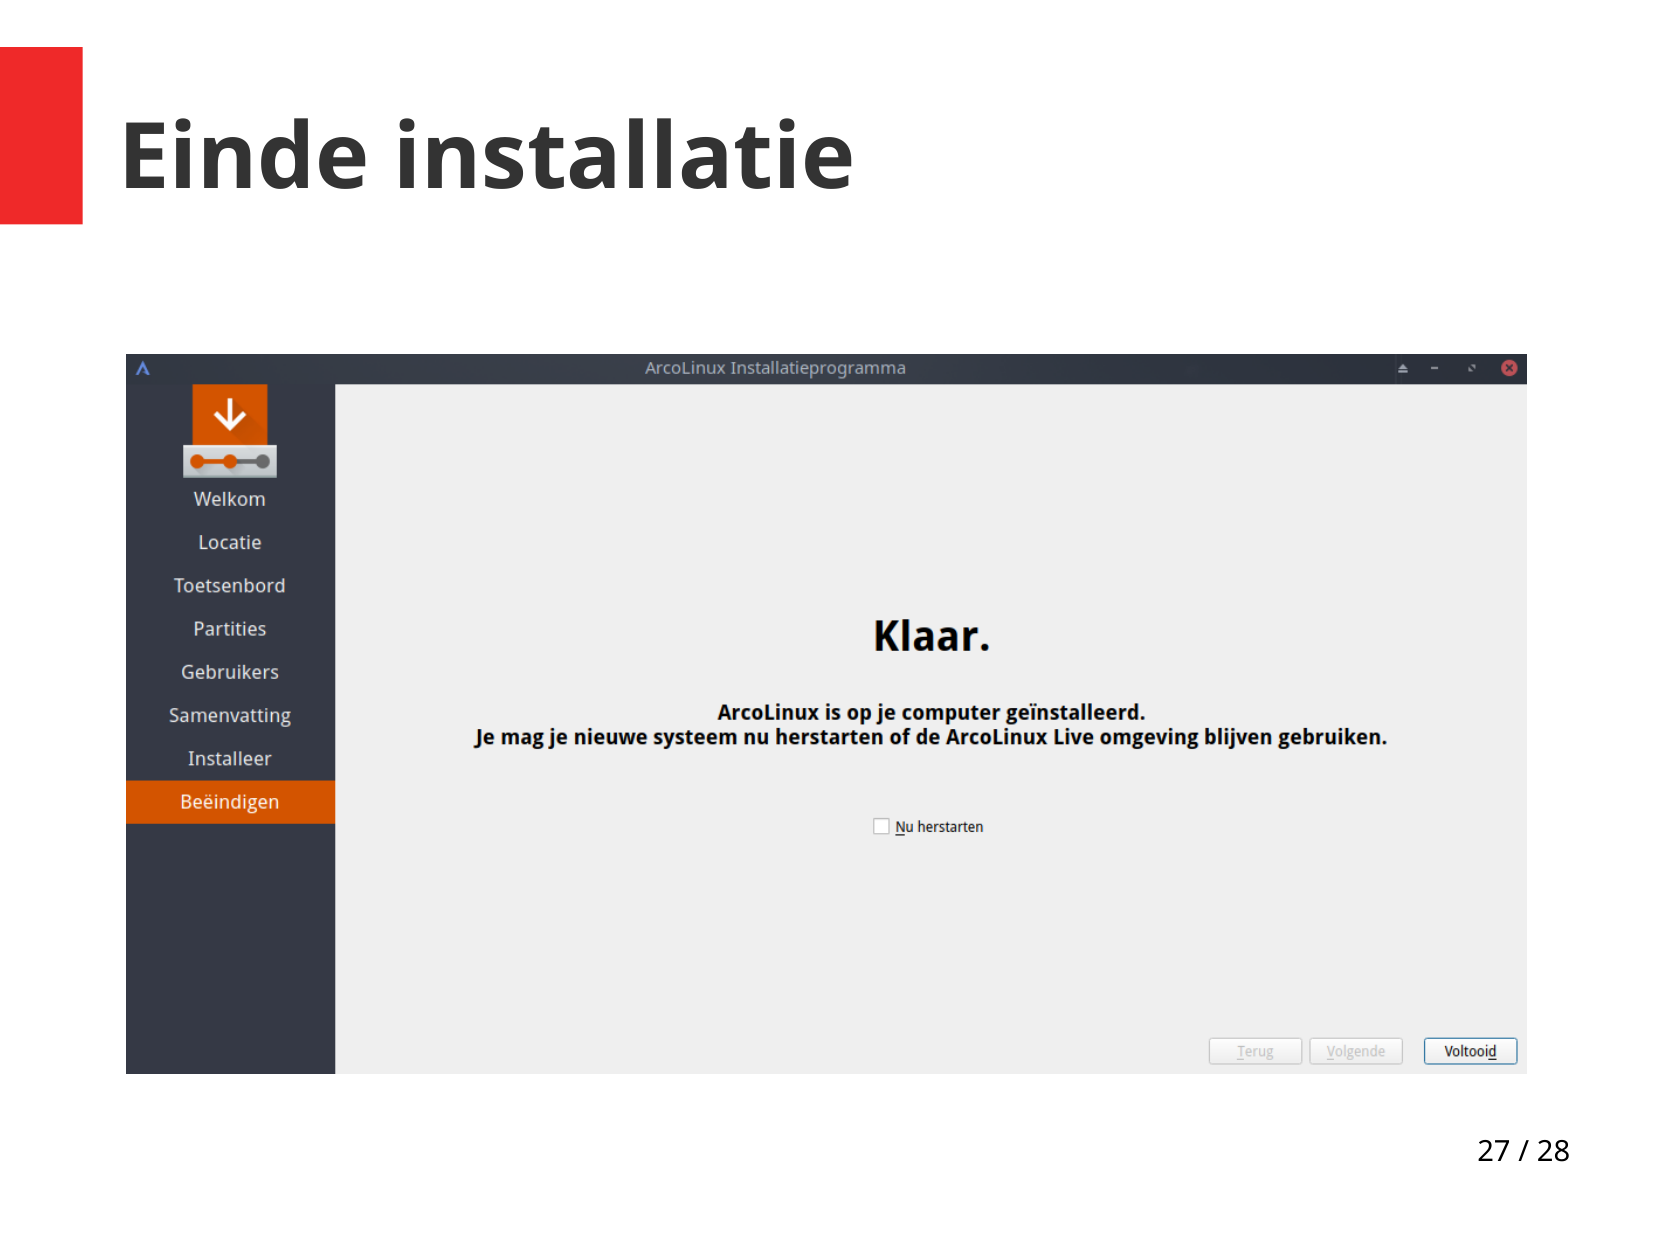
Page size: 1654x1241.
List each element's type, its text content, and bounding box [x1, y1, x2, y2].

title Einde installatie [118, 49, 1571, 257]
picture [126, 354, 1527, 1074]
